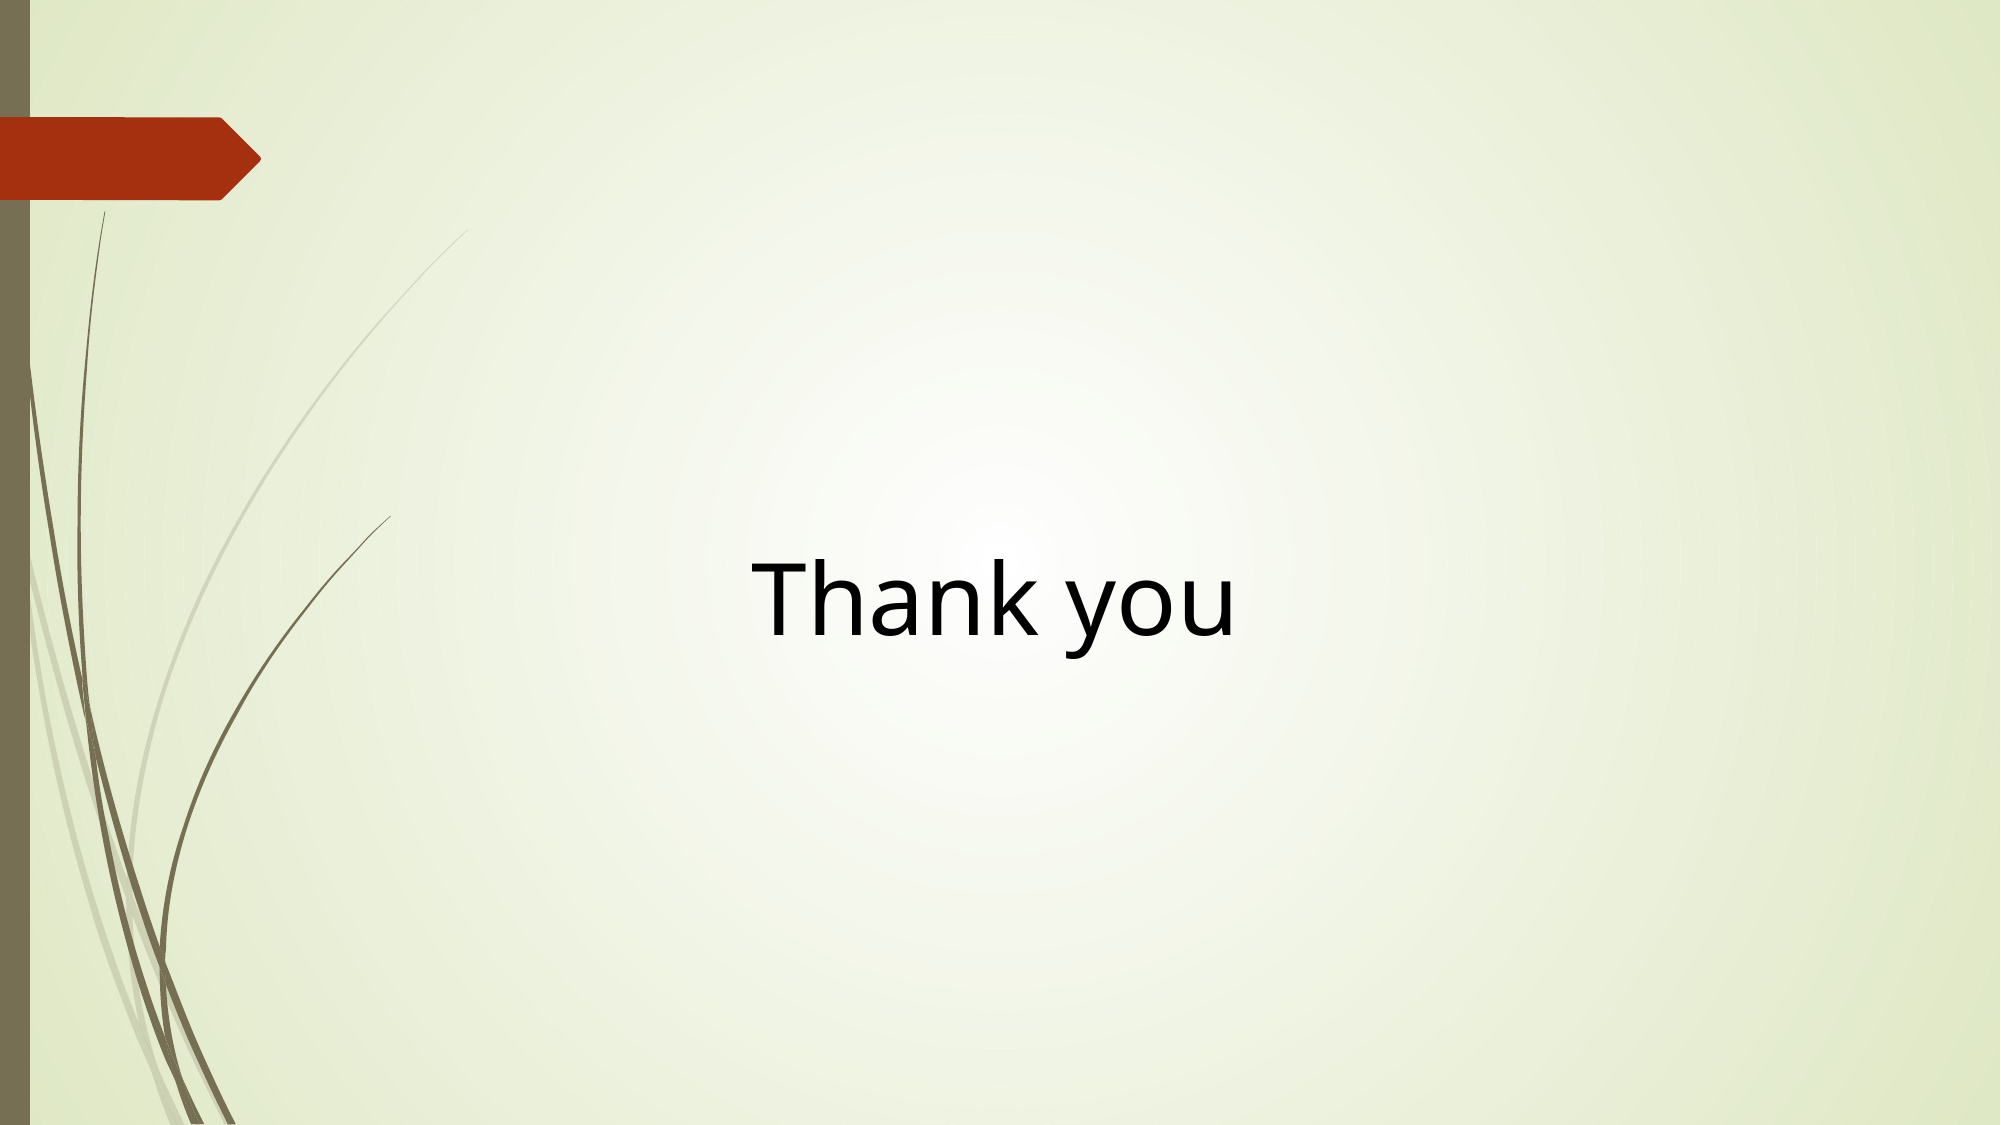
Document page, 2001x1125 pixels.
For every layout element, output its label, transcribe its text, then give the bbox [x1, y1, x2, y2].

text_box Thank you [736, 528, 1544, 665]
